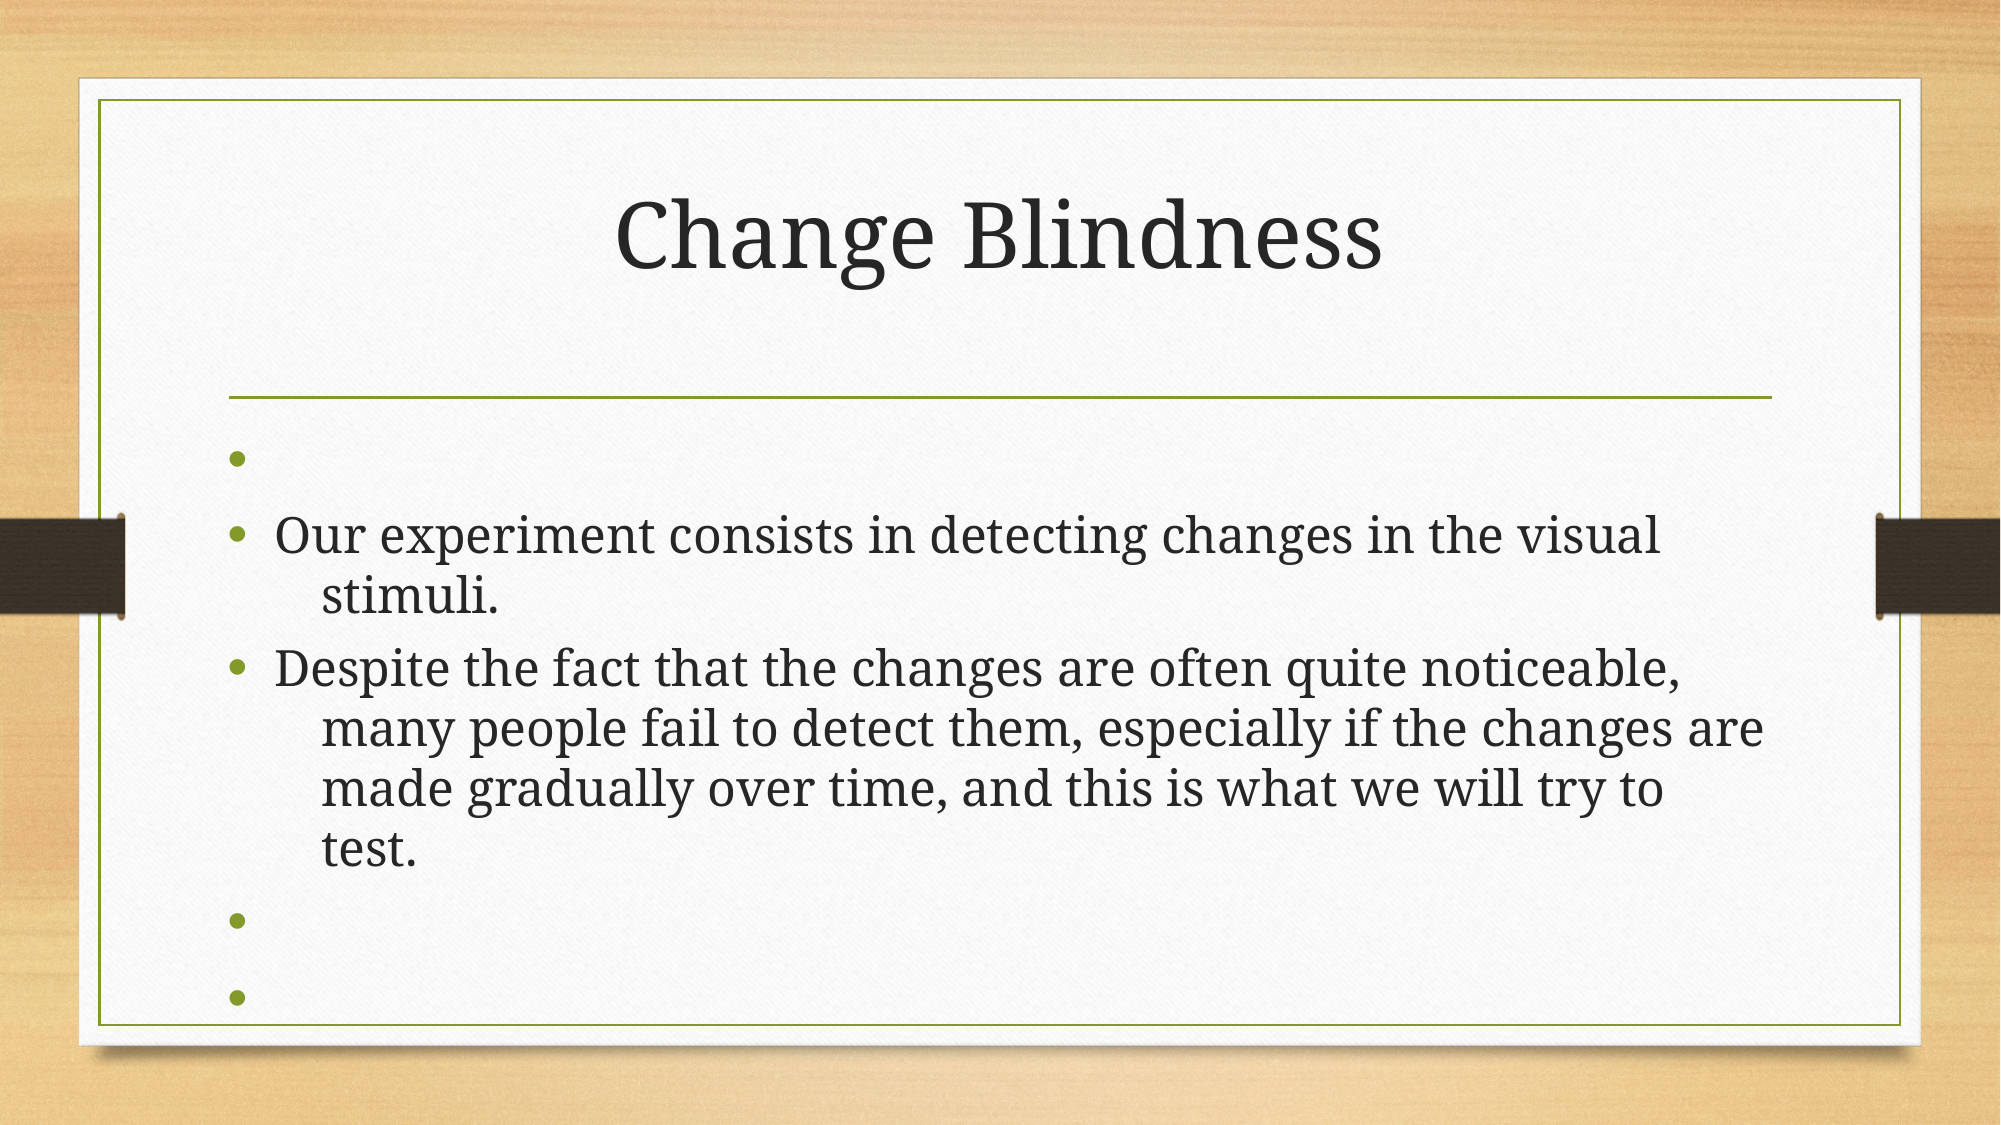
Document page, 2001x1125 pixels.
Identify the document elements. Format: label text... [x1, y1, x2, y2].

list Our experiment consists in detecting changes in the visual stimuli. Despite the fact that the changes are often quite noticeable, many people fail to detect them, especially if the changes are made gradually over time, and this is what we will try to test. [212, 419, 1788, 964]
title Change Blindness [212, 161, 1788, 304]
